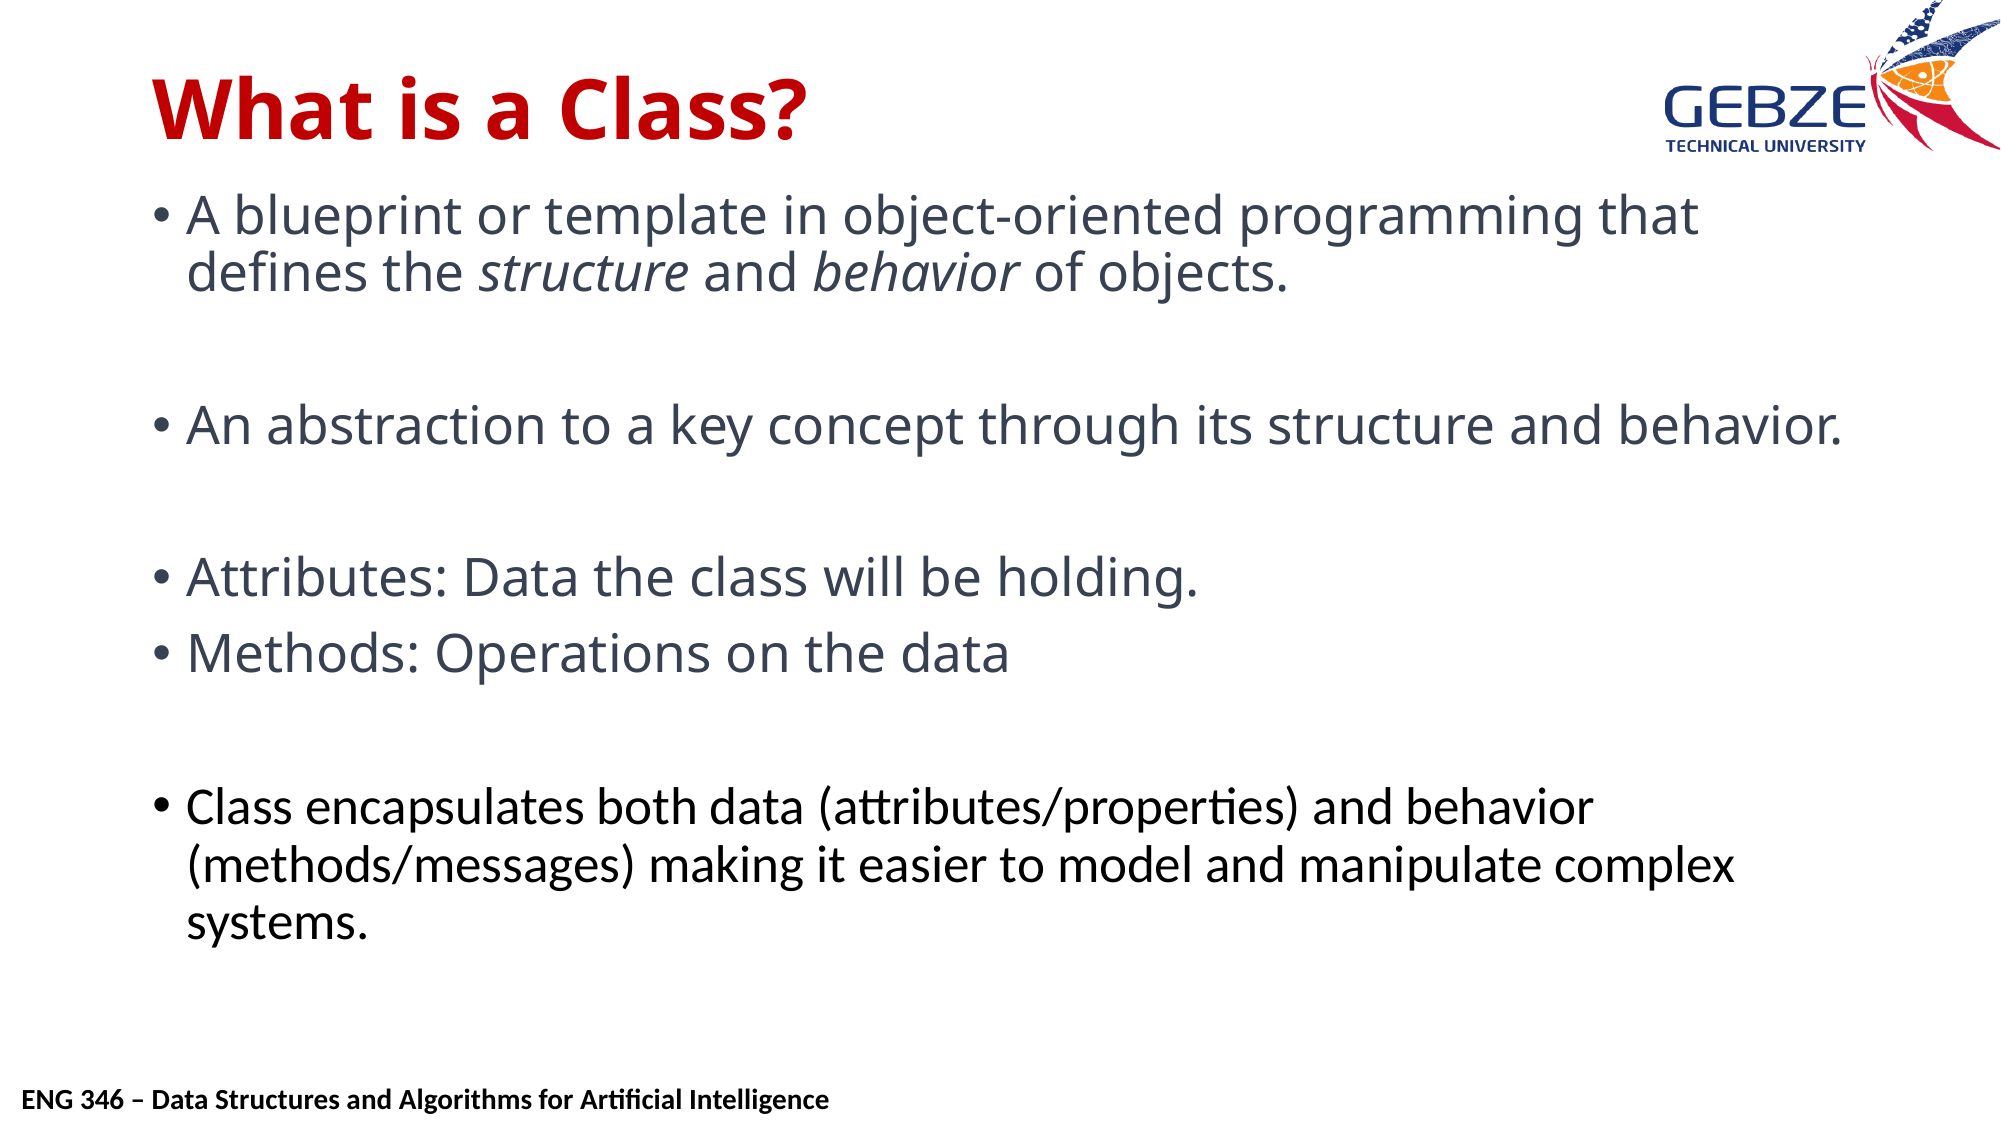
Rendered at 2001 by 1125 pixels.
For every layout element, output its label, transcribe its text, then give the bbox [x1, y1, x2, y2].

picture [1665, 0, 2001, 152]
title What is a Class? [137, 59, 1863, 166]
list A blueprint or template in object-oriented programming that defines the structure and behavior of objects. An abstraction to a key concept through its structure and behavior. Attributes: Data the class will be holding. Methods: Operations on the data Class encapsulates both data (attributes/properties) and behavior (methods/messages) making it easier to model and manipulate complex systems. [137, 181, 1863, 1014]
